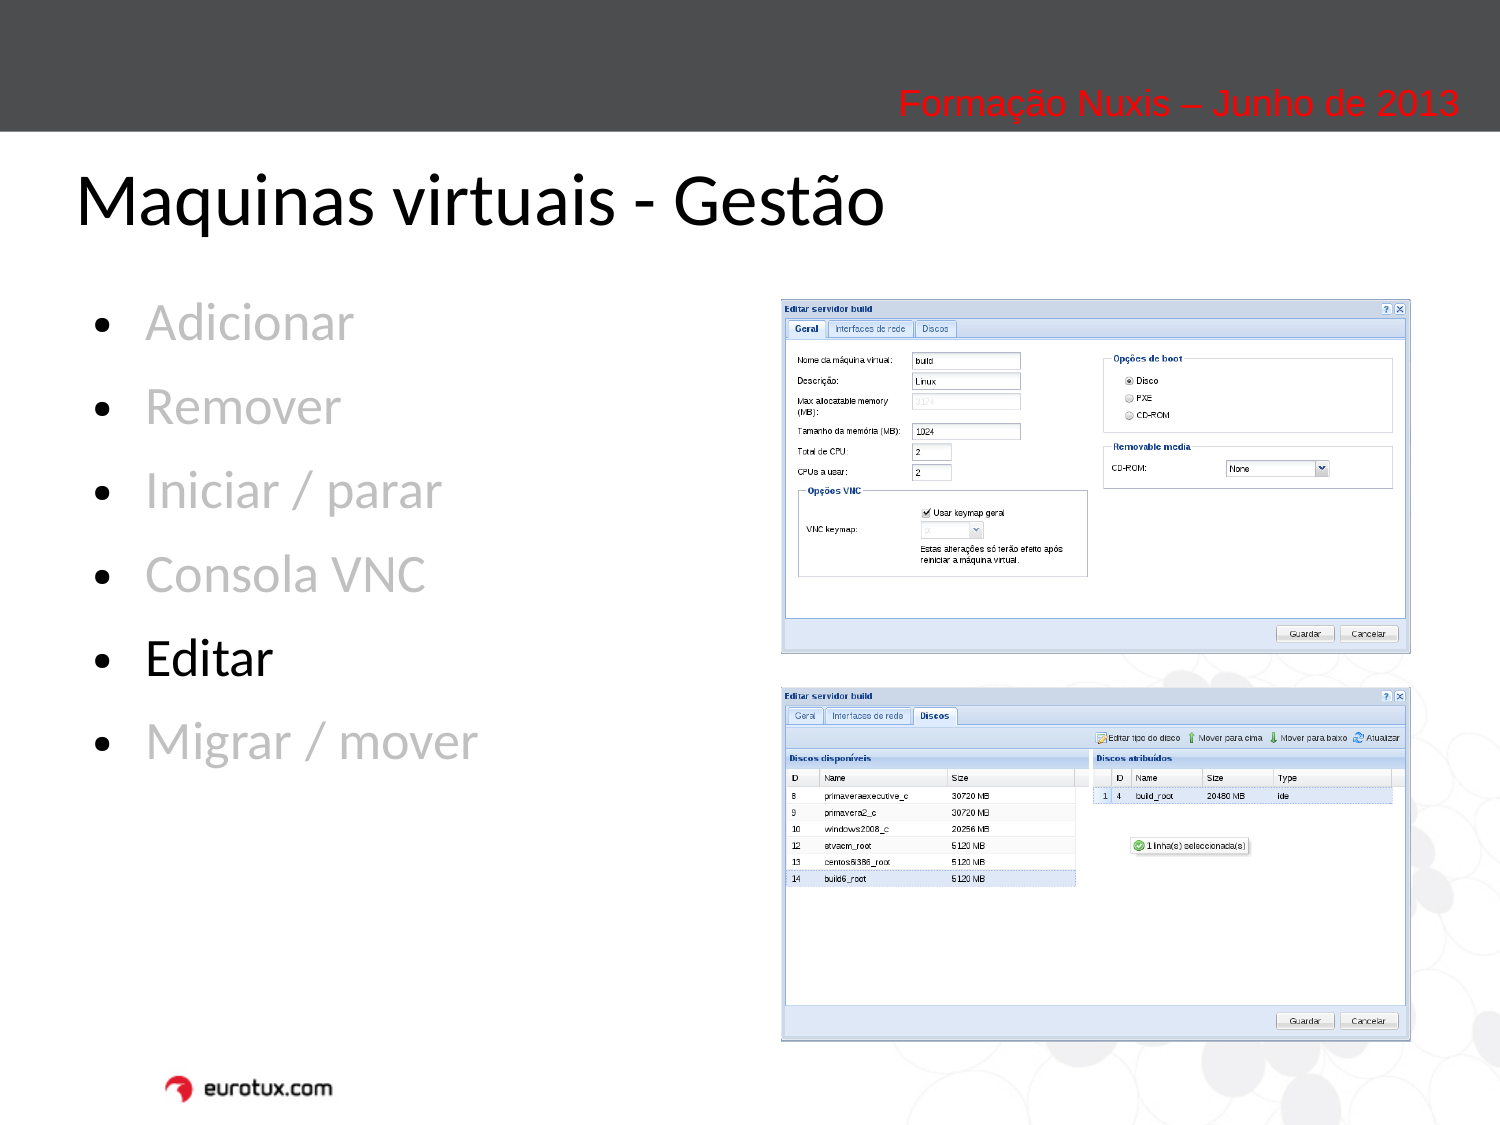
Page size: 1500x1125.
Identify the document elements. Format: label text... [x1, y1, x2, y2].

title Maquinas virtuais - Gestão [75, 112, 1425, 301]
list Adicionar Remover Iniciar / parar Consola VNC Editar Migrar / mover [75, 299, 734, 953]
picture [0, 0, 1500, 1125]
